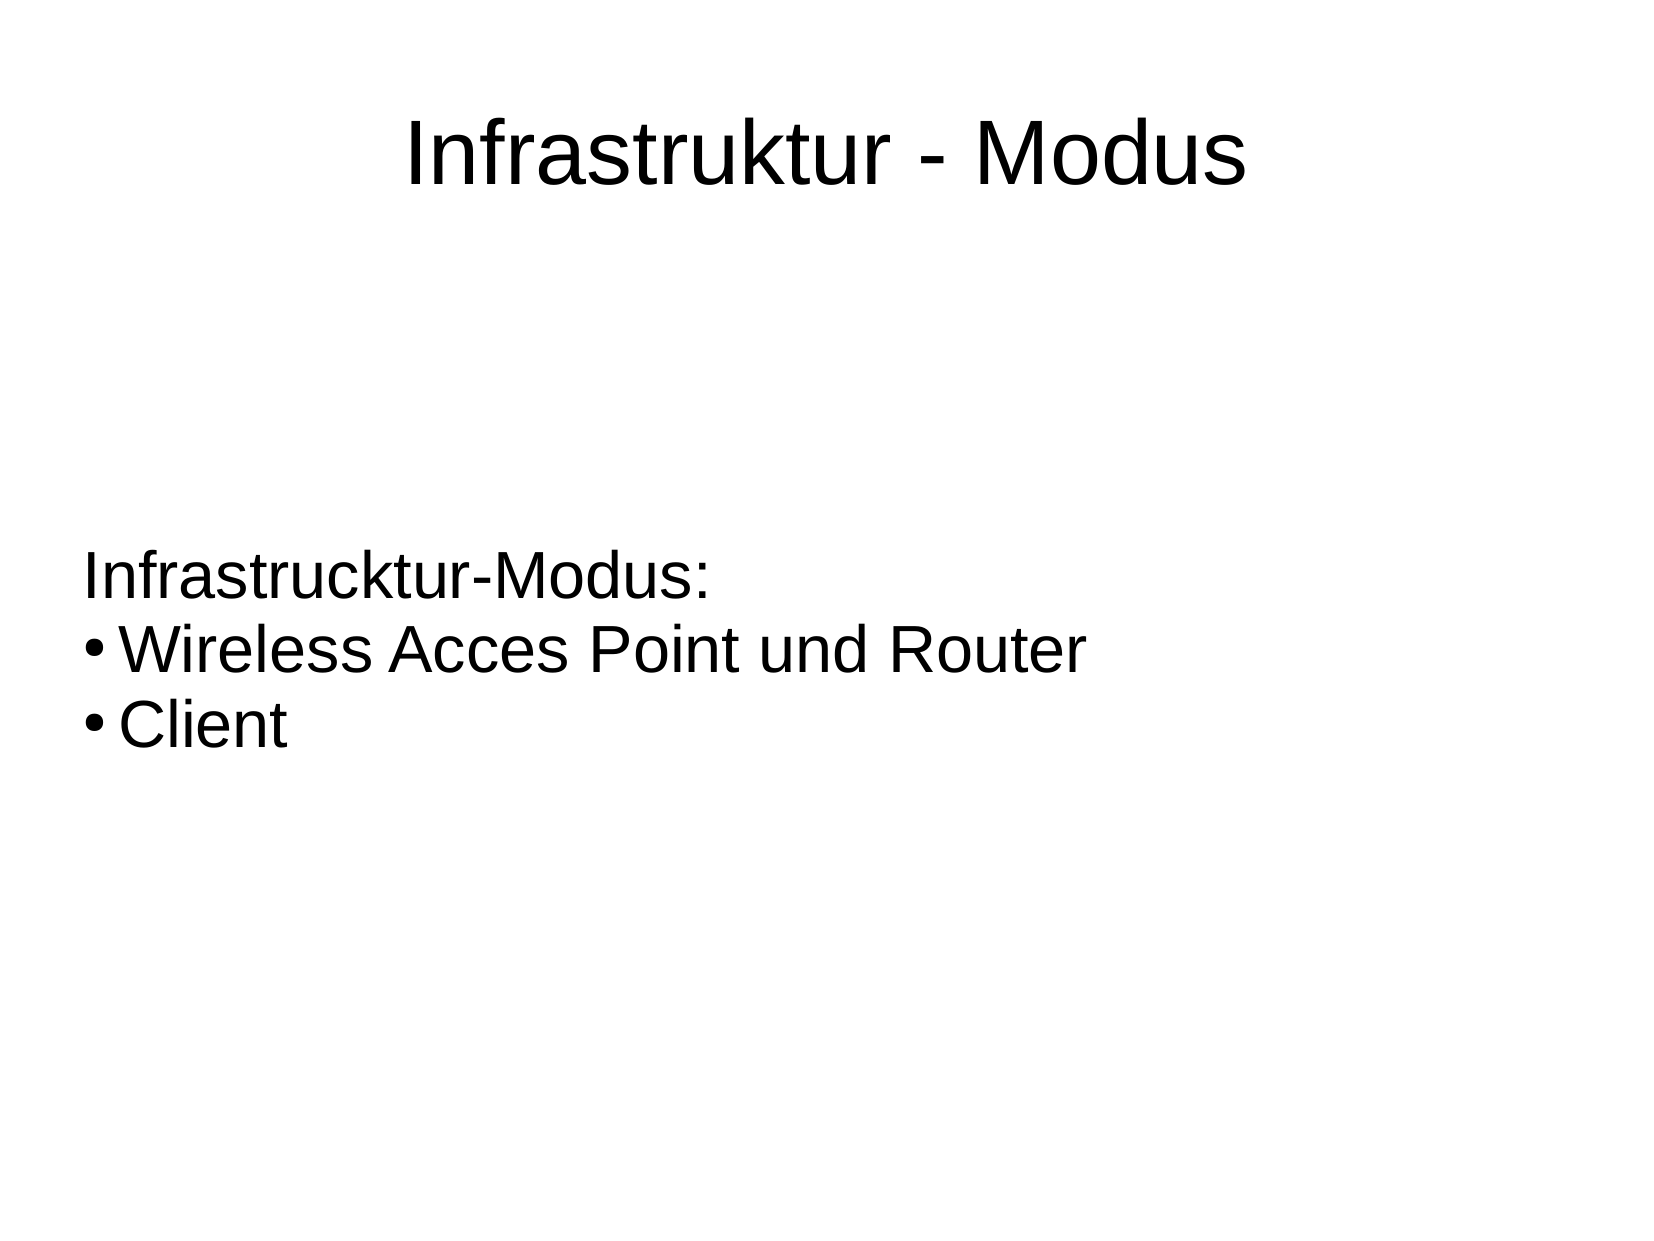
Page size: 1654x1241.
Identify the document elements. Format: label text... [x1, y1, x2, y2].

title Infrastruktur - Modus [82, 49, 1571, 257]
subtitle Infrastrucktur-Modus: Wireless Acces Point und Router Client [82, 290, 1571, 1010]
